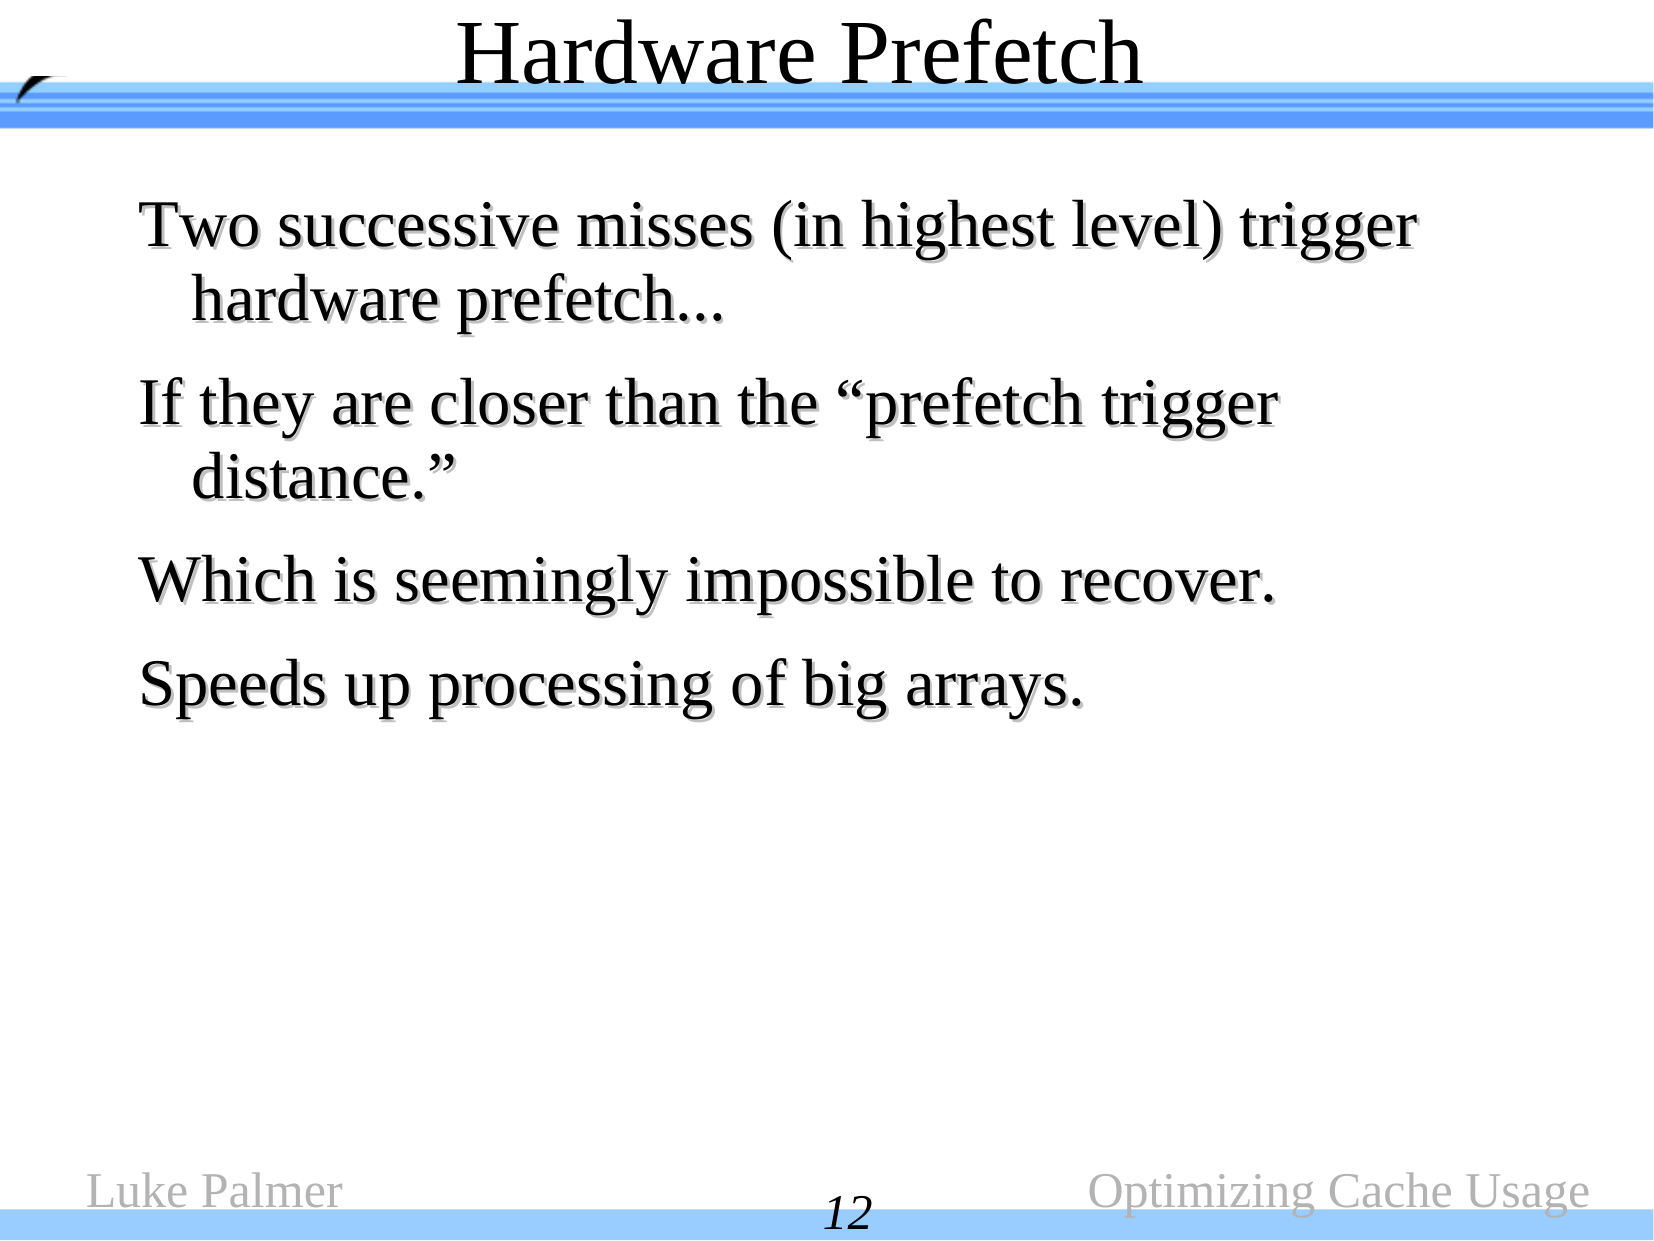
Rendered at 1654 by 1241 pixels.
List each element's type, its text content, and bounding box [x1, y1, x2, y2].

title Hardware Prefetch [94, 0, 1507, 107]
picture [0, 0, 1654, 133]
list Two successive misses (in highest level) trigger hardware prefetch... If they are closer than the “prefetch trigger distance.” Which is seemingly impossible to recover. Speeds up processing of big arrays. [120, 187, 1533, 1195]
